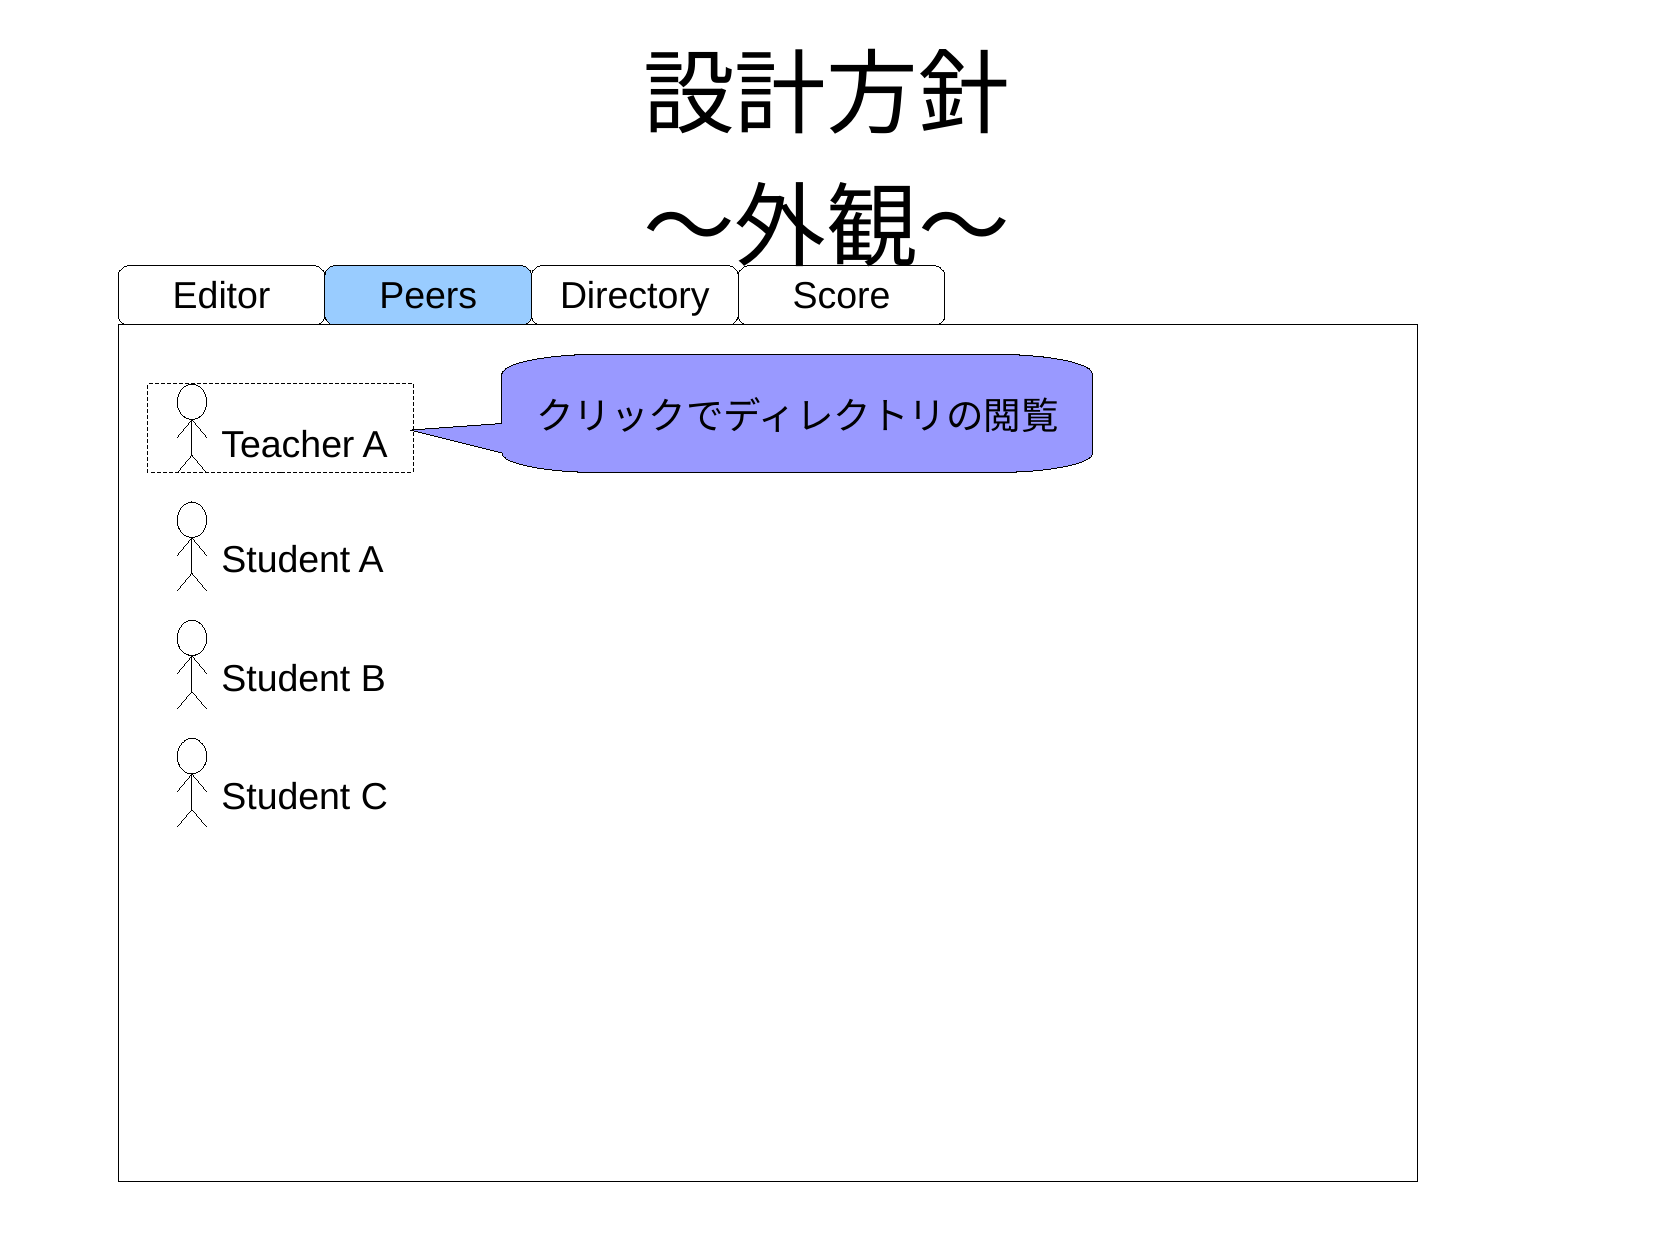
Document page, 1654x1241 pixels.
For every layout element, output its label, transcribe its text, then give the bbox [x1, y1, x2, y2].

text_box Directory [531, 265, 738, 324]
text_box Editor [118, 265, 325, 324]
text_box Peers [325, 265, 532, 324]
text_box クリックでディレクトリの閲覧 [410, 354, 1093, 473]
text_box Student B [206, 649, 414, 707]
text_box Score [738, 265, 945, 325]
text_box Student A [206, 531, 414, 589]
text_box Student C [206, 767, 414, 825]
text_box Teacher A [206, 415, 443, 473]
title 設計方針 ～外観～ [82, 36, 1571, 270]
